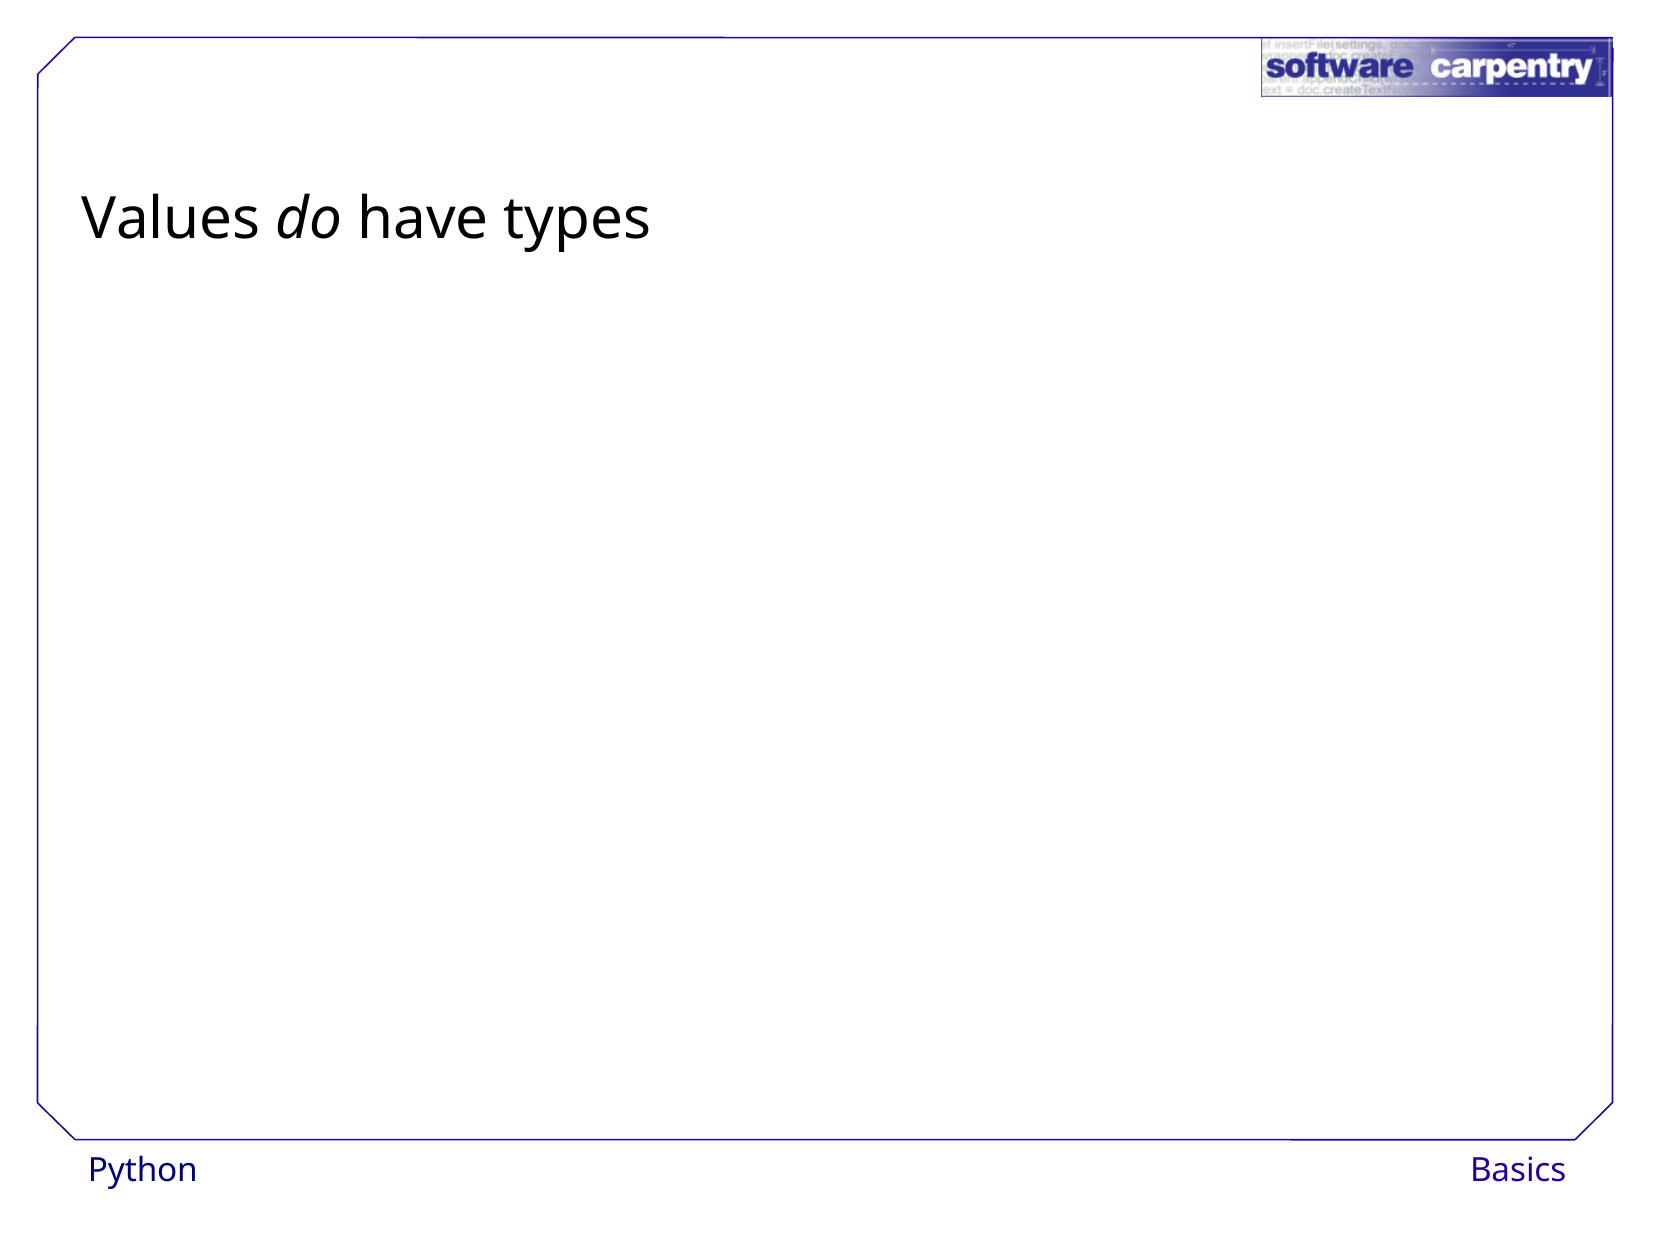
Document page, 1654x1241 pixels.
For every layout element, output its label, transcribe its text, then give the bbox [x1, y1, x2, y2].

picture [1261, 39, 1613, 97]
text_box Values do have types [66, 138, 817, 259]
